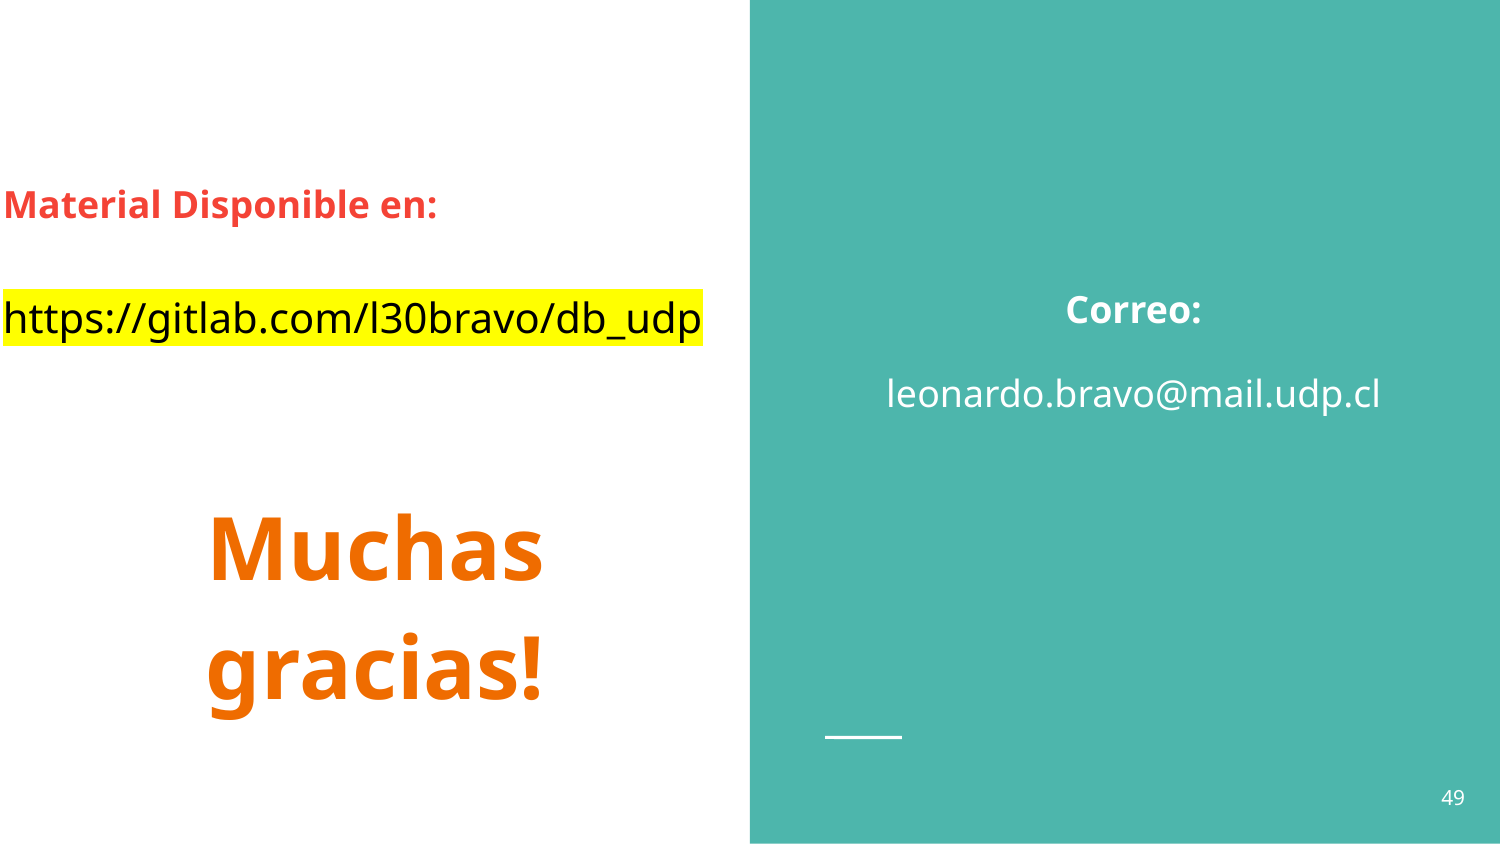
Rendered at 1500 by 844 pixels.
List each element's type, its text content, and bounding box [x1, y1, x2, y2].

slide_number <número> [1389, 764, 1480, 830]
title Muchas gracias! [43, 465, 708, 741]
list Correo: leonardo.bravo@mail.udp.cl [767, 11, 1500, 844]
text_box Material Disponible en: https://gitlab.com/l30bravo/db_udp [0, 171, 792, 354]
